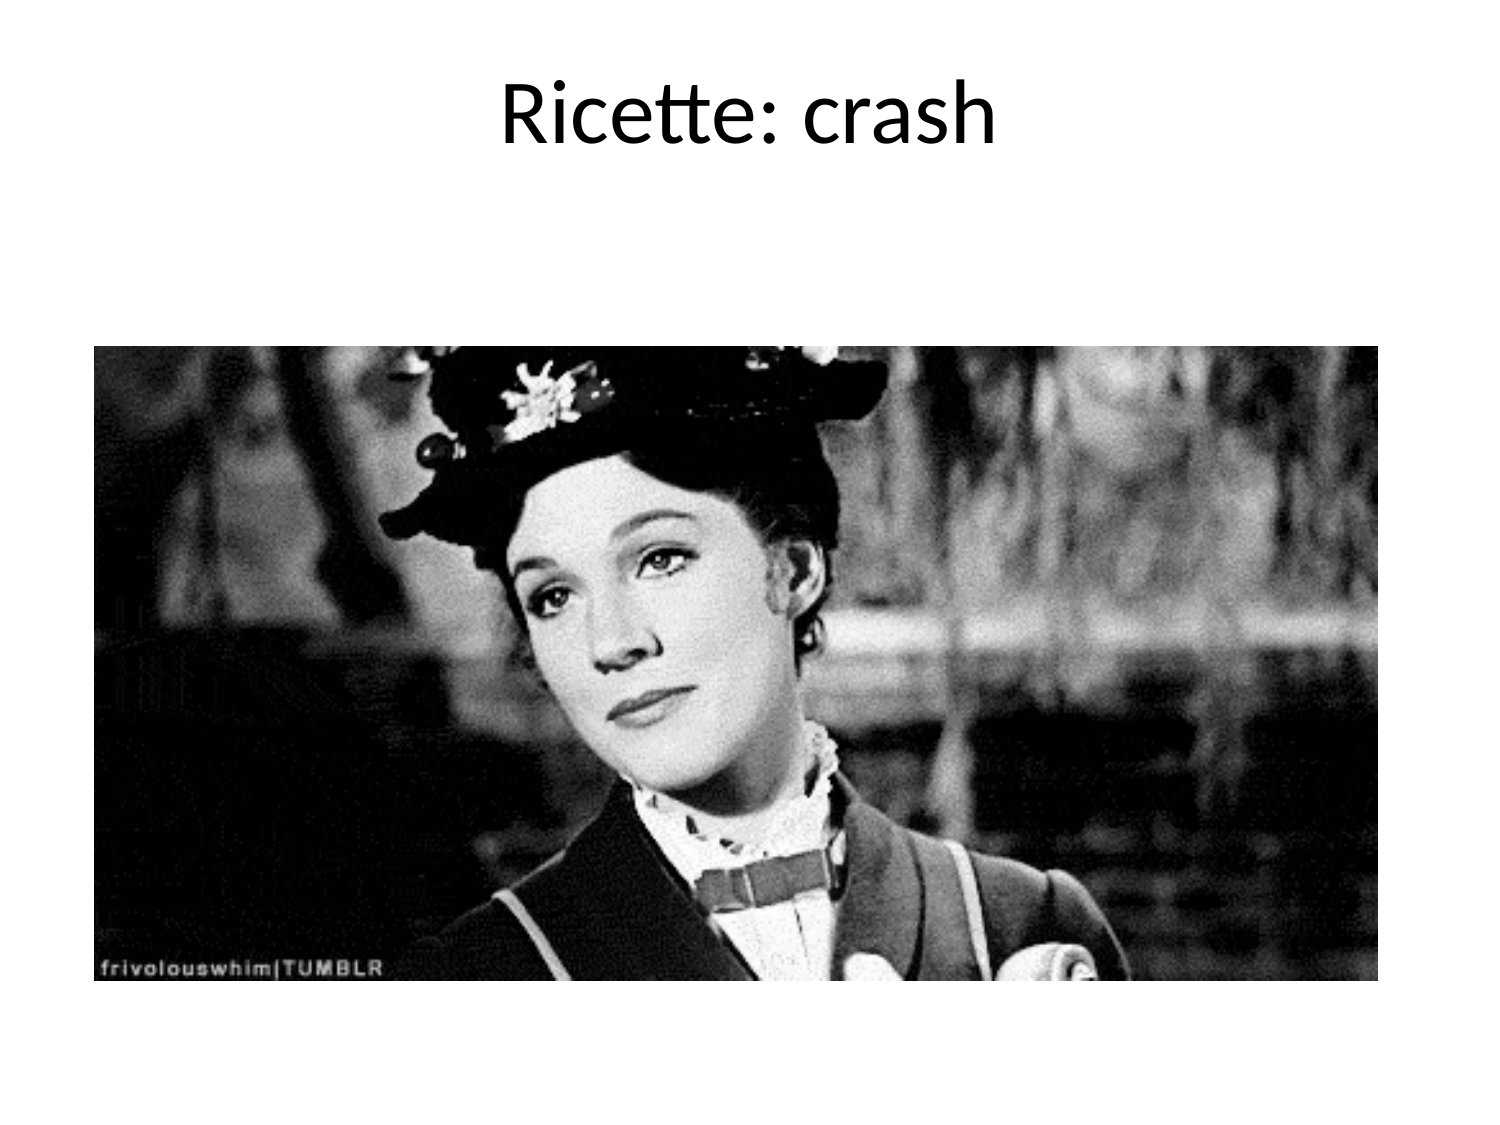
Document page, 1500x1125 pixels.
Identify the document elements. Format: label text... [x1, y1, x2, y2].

picture [94, 346, 1378, 981]
title Ricette: crash [74, 44, 1425, 233]
